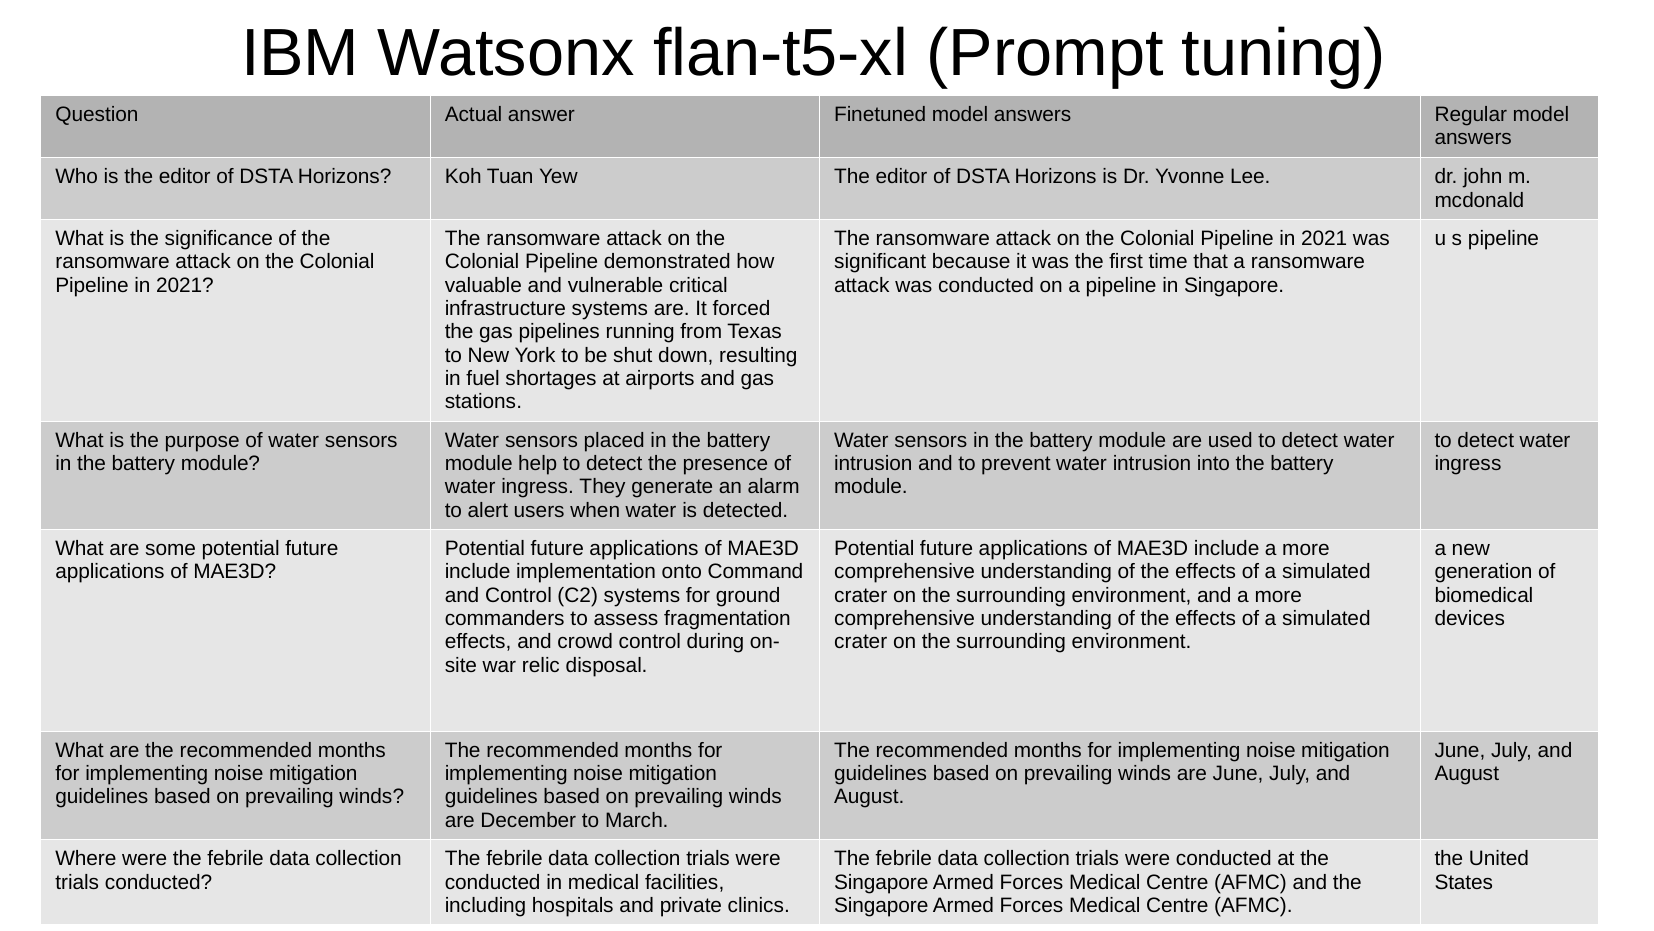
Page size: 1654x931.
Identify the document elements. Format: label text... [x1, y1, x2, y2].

table_cell dr. john m. mcdonald [1421, 158, 1598, 219]
table_cell Where were the febrile data collection trials conducted? [41, 840, 430, 924]
table_cell Koh Tuan Yew [431, 158, 819, 219]
title IBM Watsonx flan-t5-xl (Prompt tuning) [165, 14, 1463, 90]
table_cell June, July, and August [1421, 732, 1598, 839]
table_cell Water sensors placed in the battery module help to detect the presence of water ingress. They generate an alarm to alert users when water is detected. [431, 422, 819, 529]
table_cell What is the significance of the ransomware attack on the Colonial Pipeline in 2021? [41, 220, 430, 421]
table_cell The febrile data collection trials were conducted at the Singapore Armed Forces Medical Centre (AFMC) and the Singapore Armed Forces Medical Centre (AFMC). [820, 840, 1420, 924]
table_cell Potential future applications of MAE3D include implementation onto Command and Control (C2) systems for ground commanders to assess fragmentation effects, and crowd control during on-site war relic disposal. [431, 530, 819, 731]
table_cell The recommended months for implementing noise mitigation guidelines based on prevailing winds are December to March. [431, 732, 819, 839]
table_header Finetuned model answers [820, 96, 1420, 157]
table_cell What are the recommended months for implementing noise mitigation guidelines based on prevailing winds? [41, 732, 430, 839]
table_header Actual answer [431, 96, 819, 157]
table_cell The ransomware attack on the Colonial Pipeline demonstrated how valuable and vulnerable critical infrastructure systems are. It forced the gas pipelines running from Texas to New York to be shut down, resulting in fuel shortages at airports and gas stations. [431, 220, 819, 421]
table_cell What is the purpose of water sensors in the battery module? [41, 422, 430, 529]
table_cell to detect water ingress [1421, 422, 1598, 529]
table_cell The editor of DSTA Horizons is Dr. Yvonne Lee. [820, 158, 1420, 219]
table_cell Who is the editor of DSTA Horizons? [41, 158, 430, 219]
table_cell a new generation of biomedical devices [1421, 530, 1598, 731]
table_cell Water sensors in the battery module are used to detect water intrusion and to prevent water intrusion into the battery module. [820, 422, 1420, 529]
table_cell The febrile data collection trials were conducted in medical facilities, including hospitals and private clinics. [431, 840, 819, 924]
table_cell The recommended months for implementing noise mitigation guidelines based on prevailing winds are June, July, and August. [820, 732, 1420, 839]
table_cell u s pipeline [1421, 220, 1598, 421]
table_cell the United States [1421, 840, 1598, 924]
table_cell What are some potential future applications of MAE3D? [41, 530, 430, 731]
table_cell The ransomware attack on the Colonial Pipeline in 2021 was significant because it was the first time that a ransomware attack was conducted on a pipeline in Singapore. [820, 220, 1420, 421]
table_header Regular model answers [1421, 96, 1598, 157]
table_cell Potential future applications of MAE3D include a more comprehensive understanding of the effects of a simulated crater on the surrounding environment, and a more comprehensive understanding of the effects of a simulated crater on the surrounding environment. [820, 530, 1420, 731]
table_header Question [41, 96, 430, 157]
